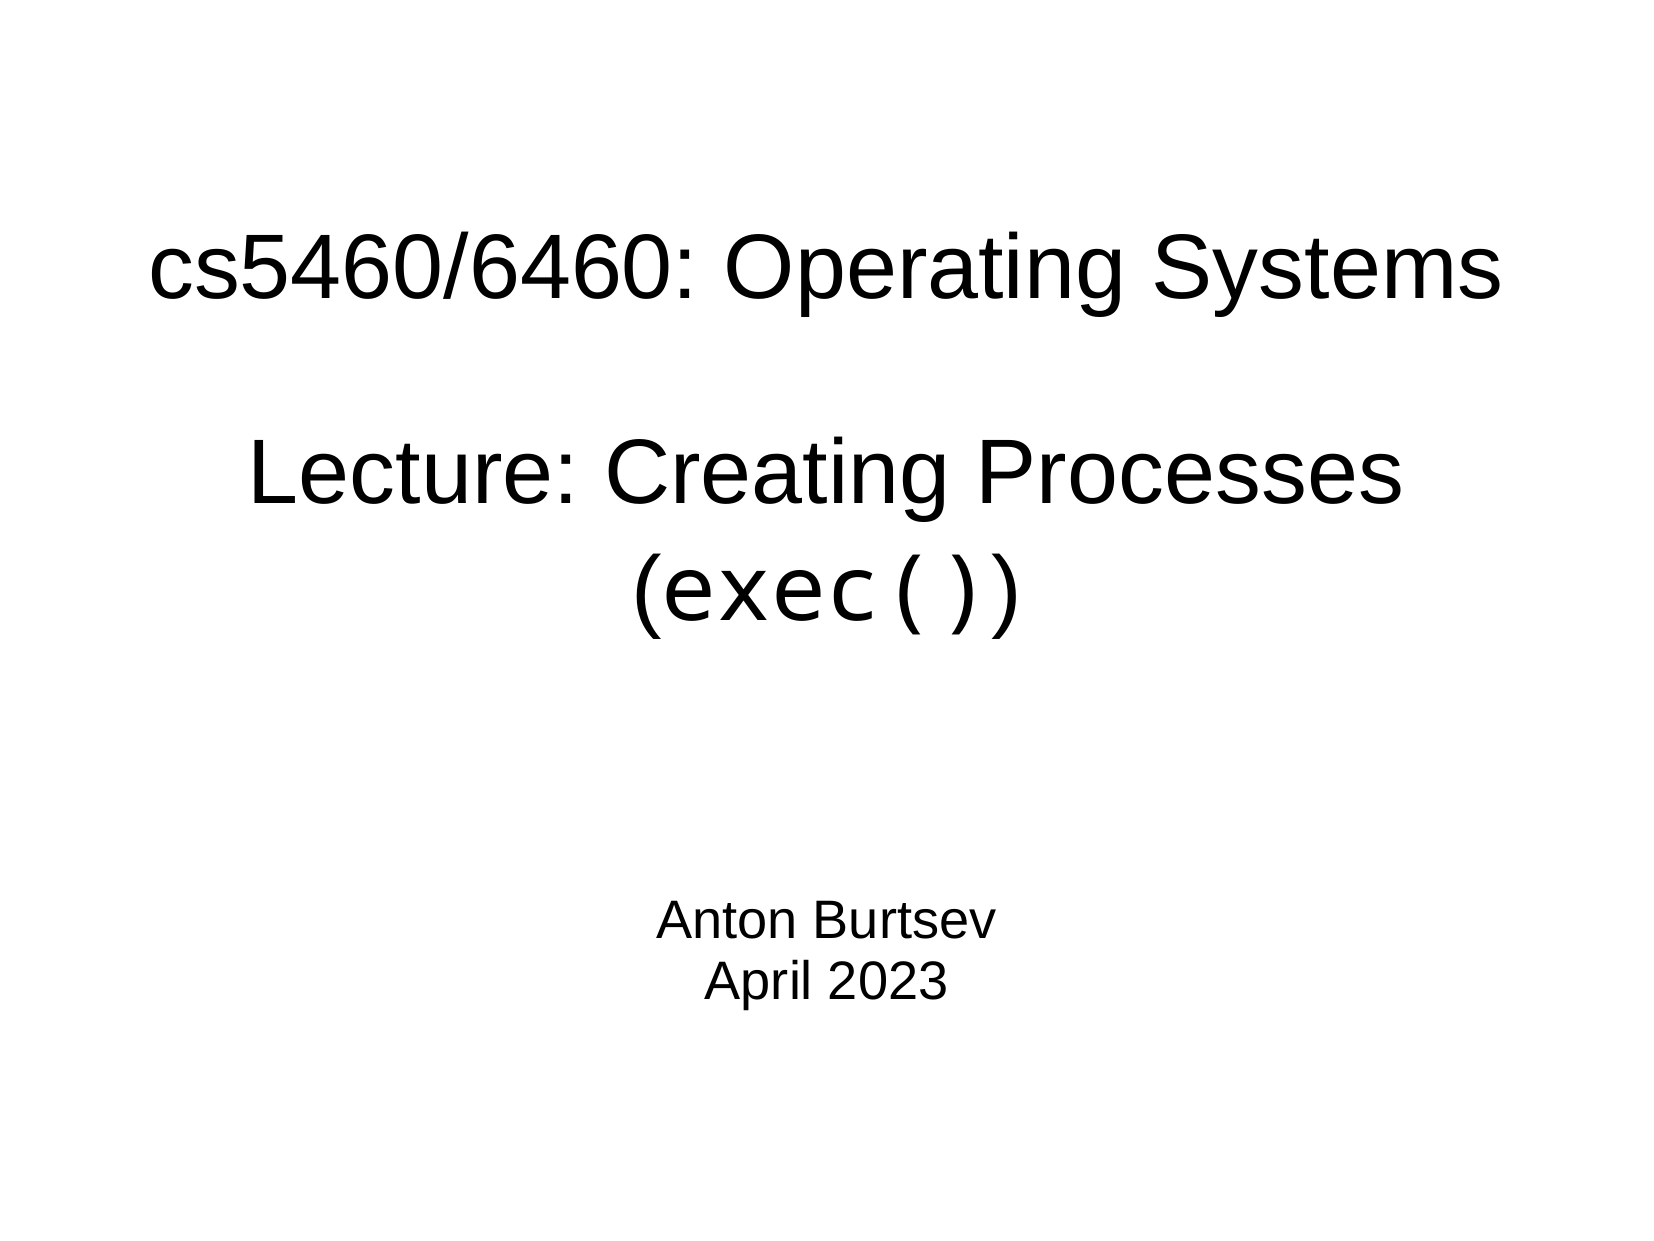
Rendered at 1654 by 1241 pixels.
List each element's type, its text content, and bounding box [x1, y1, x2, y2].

title cs5460/6460: Operating Systems Lecture: Creating Processes (exec()) [82, 113, 1571, 637]
subtitle Anton Burtsev April 2023 [82, 637, 1571, 1109]
